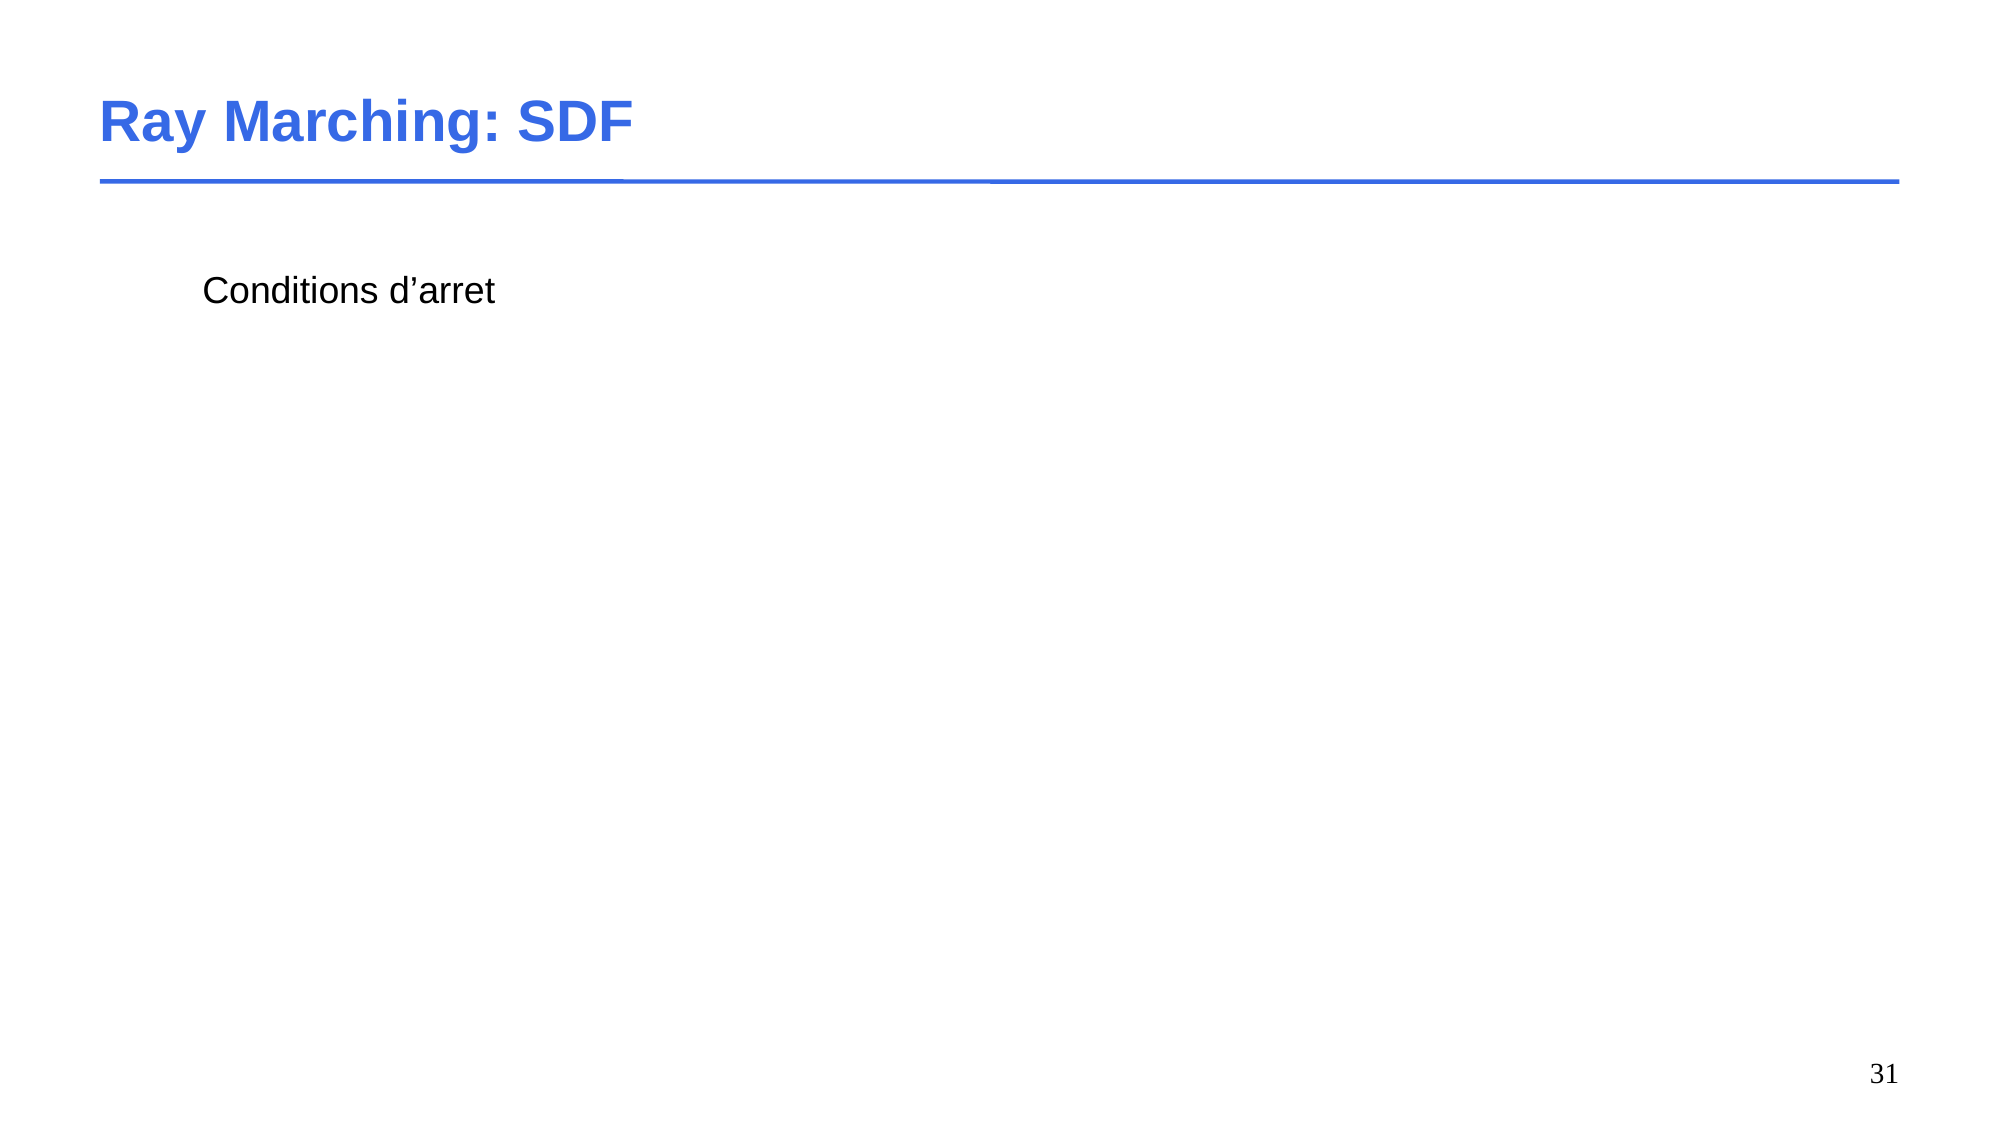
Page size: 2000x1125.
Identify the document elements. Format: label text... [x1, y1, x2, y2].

text_box Conditions d’arret [187, 262, 901, 638]
title Ray Marching: SDF [99, 27, 1900, 215]
